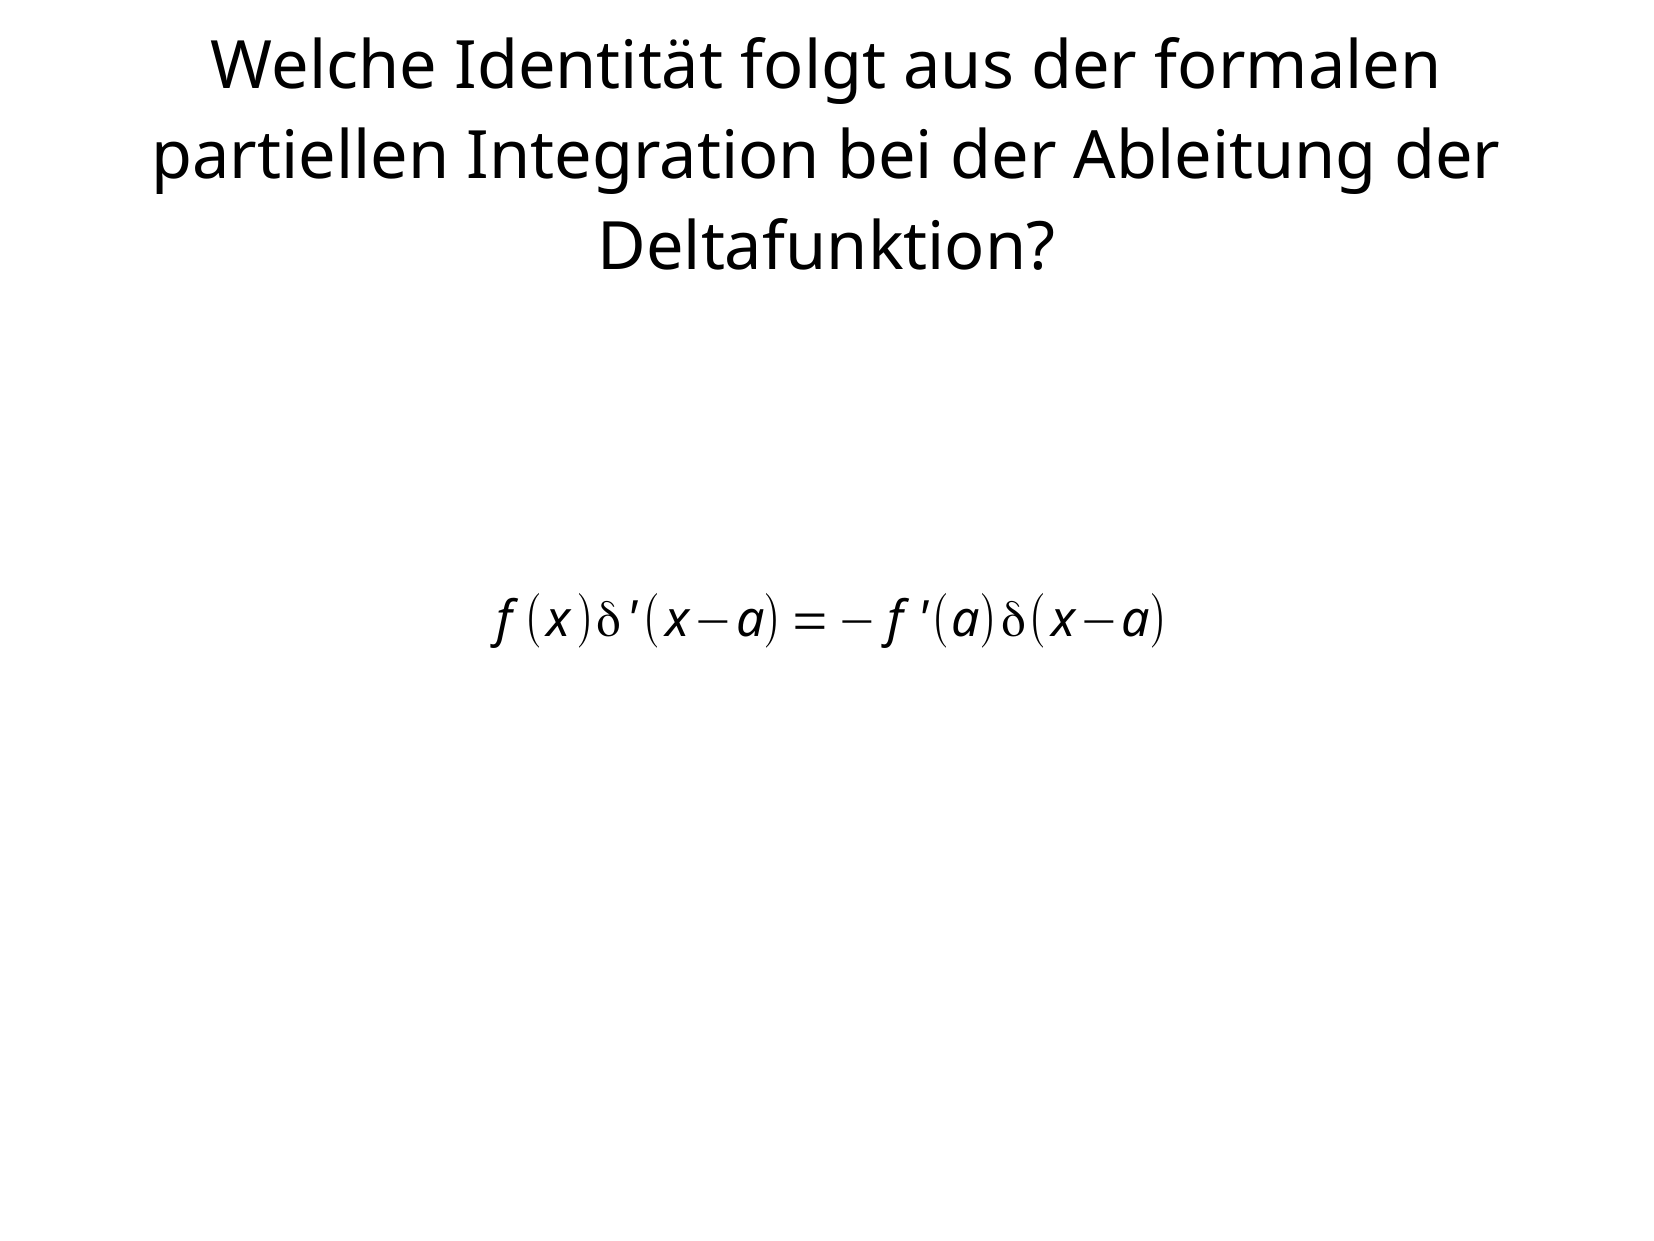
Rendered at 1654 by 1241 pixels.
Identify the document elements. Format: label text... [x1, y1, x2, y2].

title Welche Identität folgt aus der formalen partiellen Integration bei der Ableitung der Deltafunktion? [82, 49, 1571, 257]
chart [481, 589, 1173, 651]
